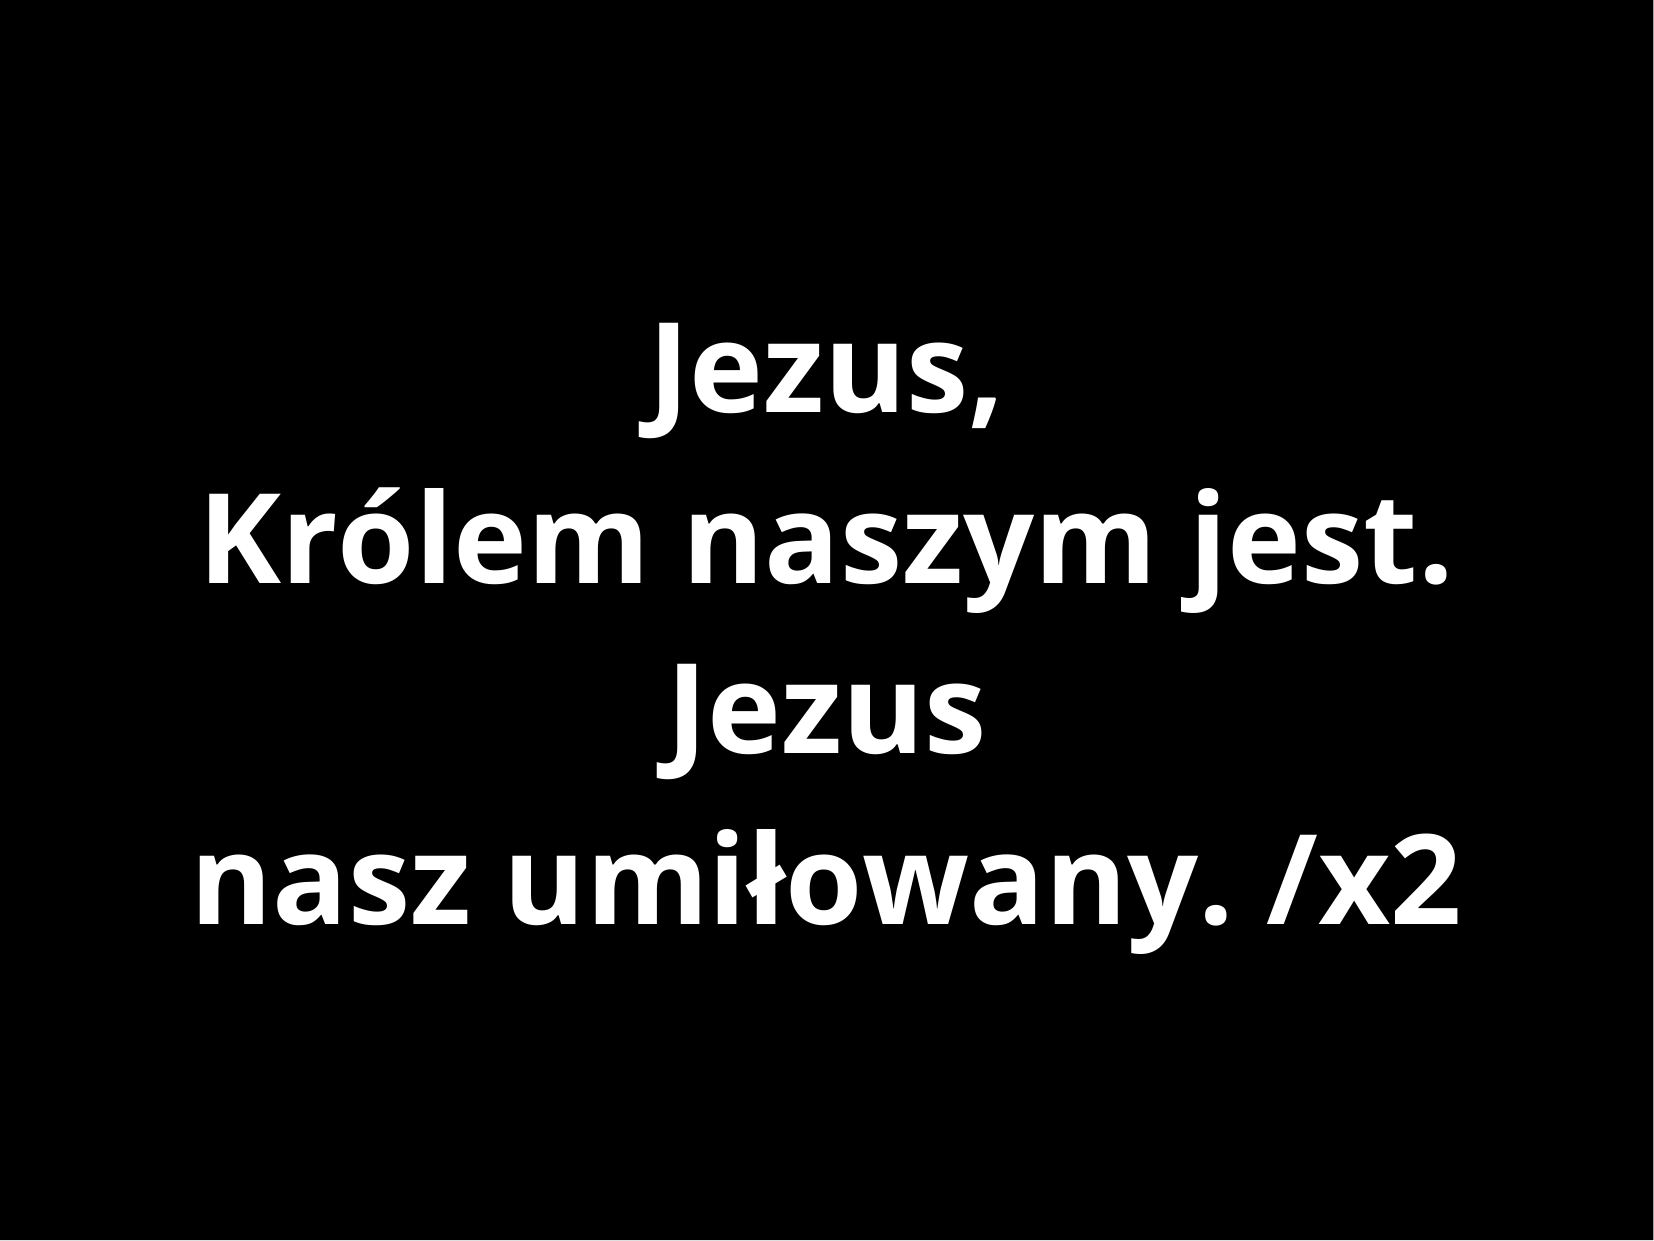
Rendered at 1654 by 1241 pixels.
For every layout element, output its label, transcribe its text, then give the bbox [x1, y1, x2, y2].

title Jezus, Królem naszym jest. Jezus nasz umiłowany. /x2 [0, 0, 1654, 1241]
